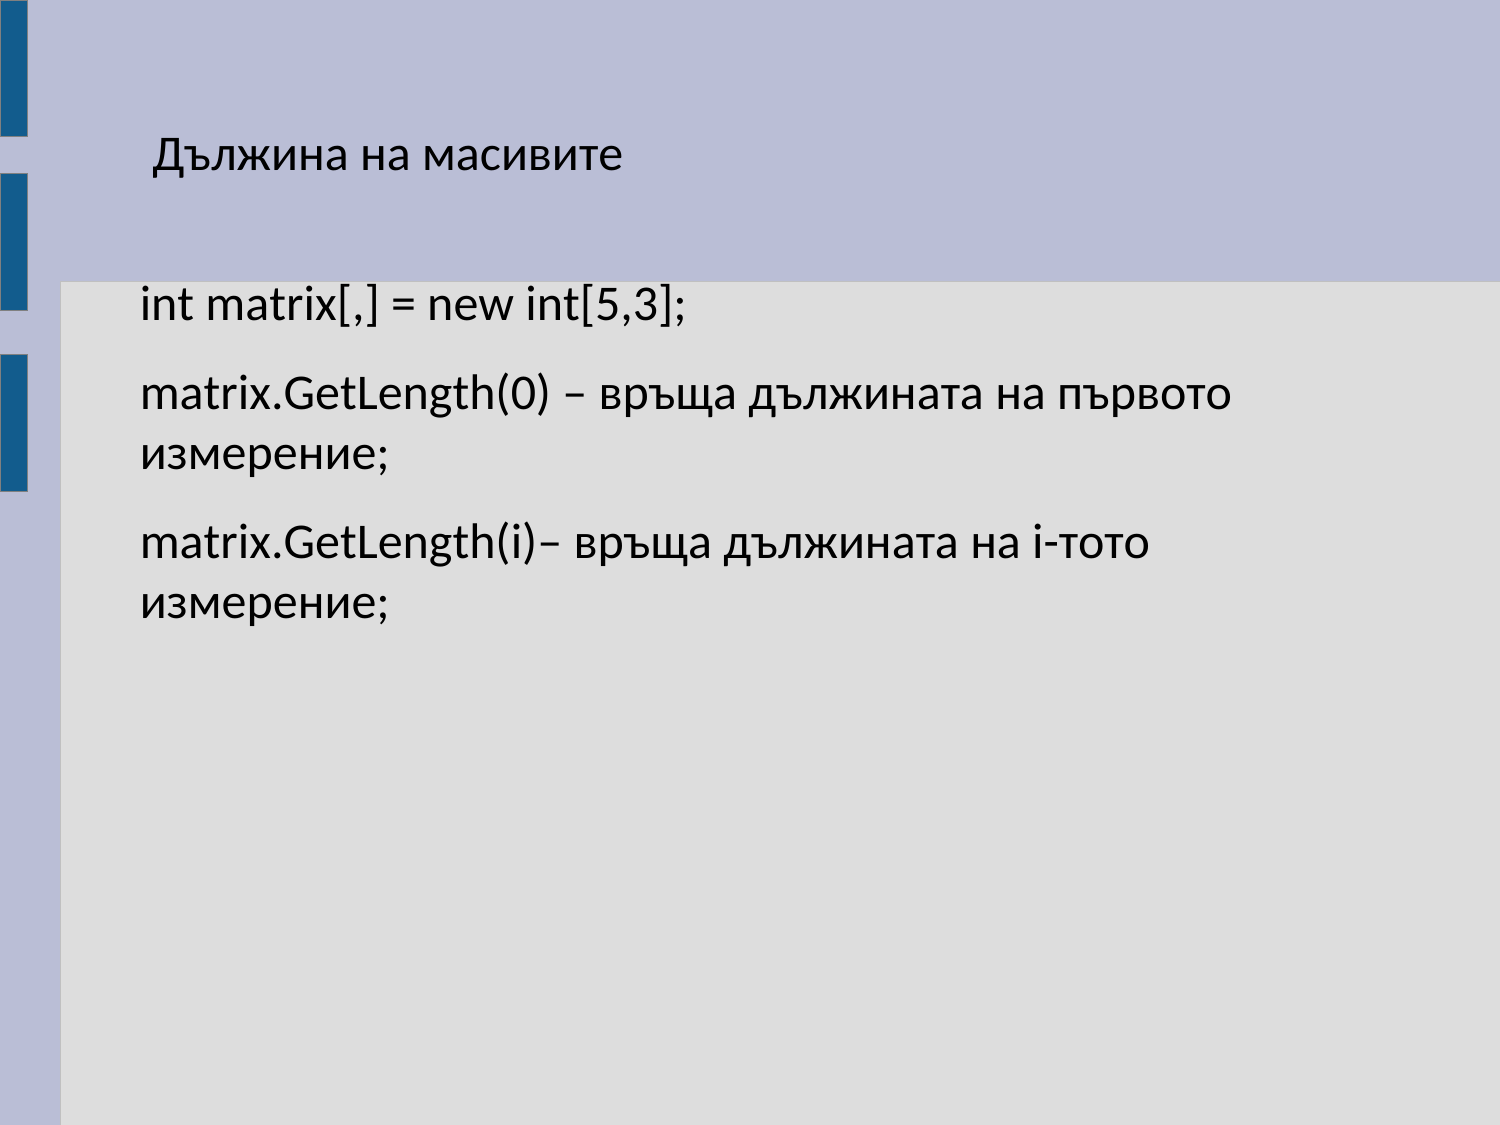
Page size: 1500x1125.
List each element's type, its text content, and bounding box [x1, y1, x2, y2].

title Дължина на масивите [137, 112, 1488, 300]
list int matrix[,] = new int[5,3]; matrix.GetLength(0) – връща дължината на първото измерение; matrix.GetLength(i)– връща дължината на i-тото измерение; [125, 262, 1375, 1005]
